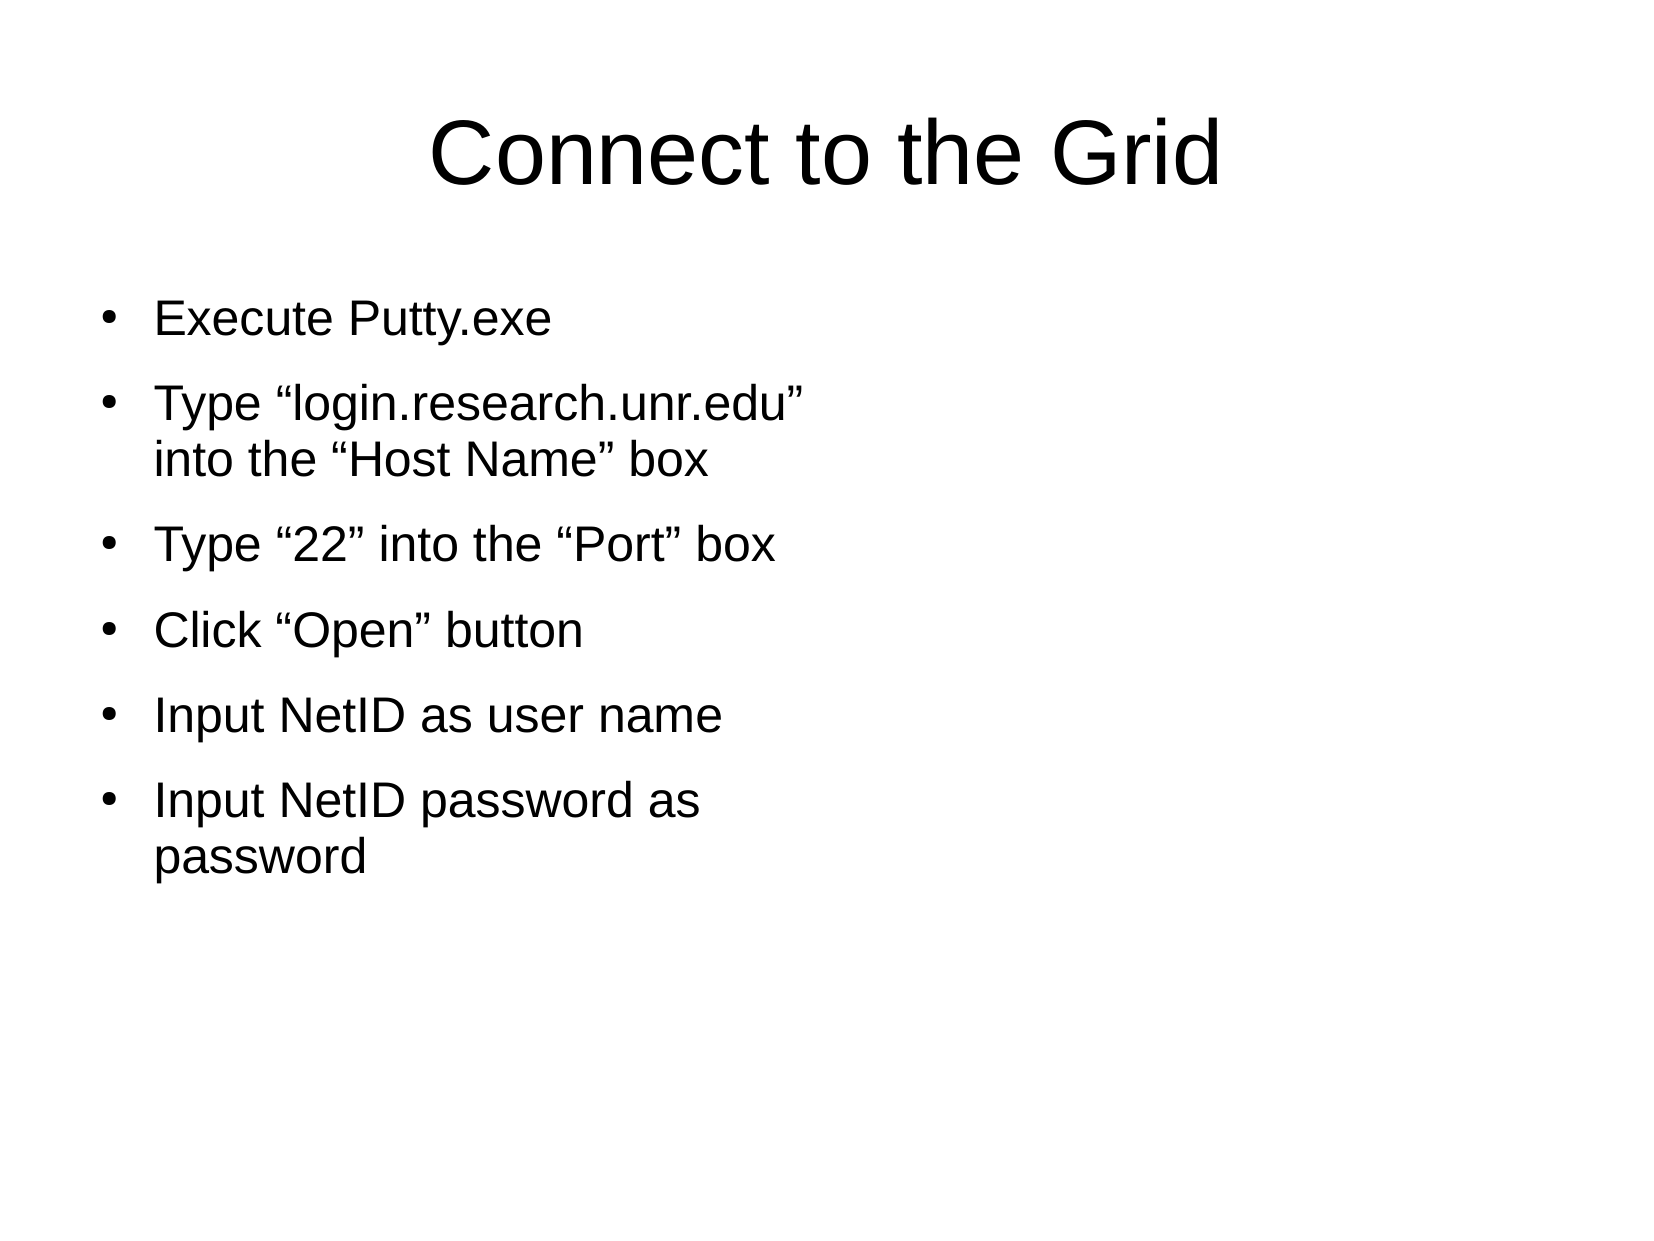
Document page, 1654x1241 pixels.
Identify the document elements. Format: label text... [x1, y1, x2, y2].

list Execute Putty.exe Type “login.research.unr.edu” into the “Host Name” box Type “22” into the “Port” box Click “Open” button Input NetID as user name Input NetID password as password [82, 290, 809, 1010]
title Connect to the Grid [82, 49, 1571, 257]
